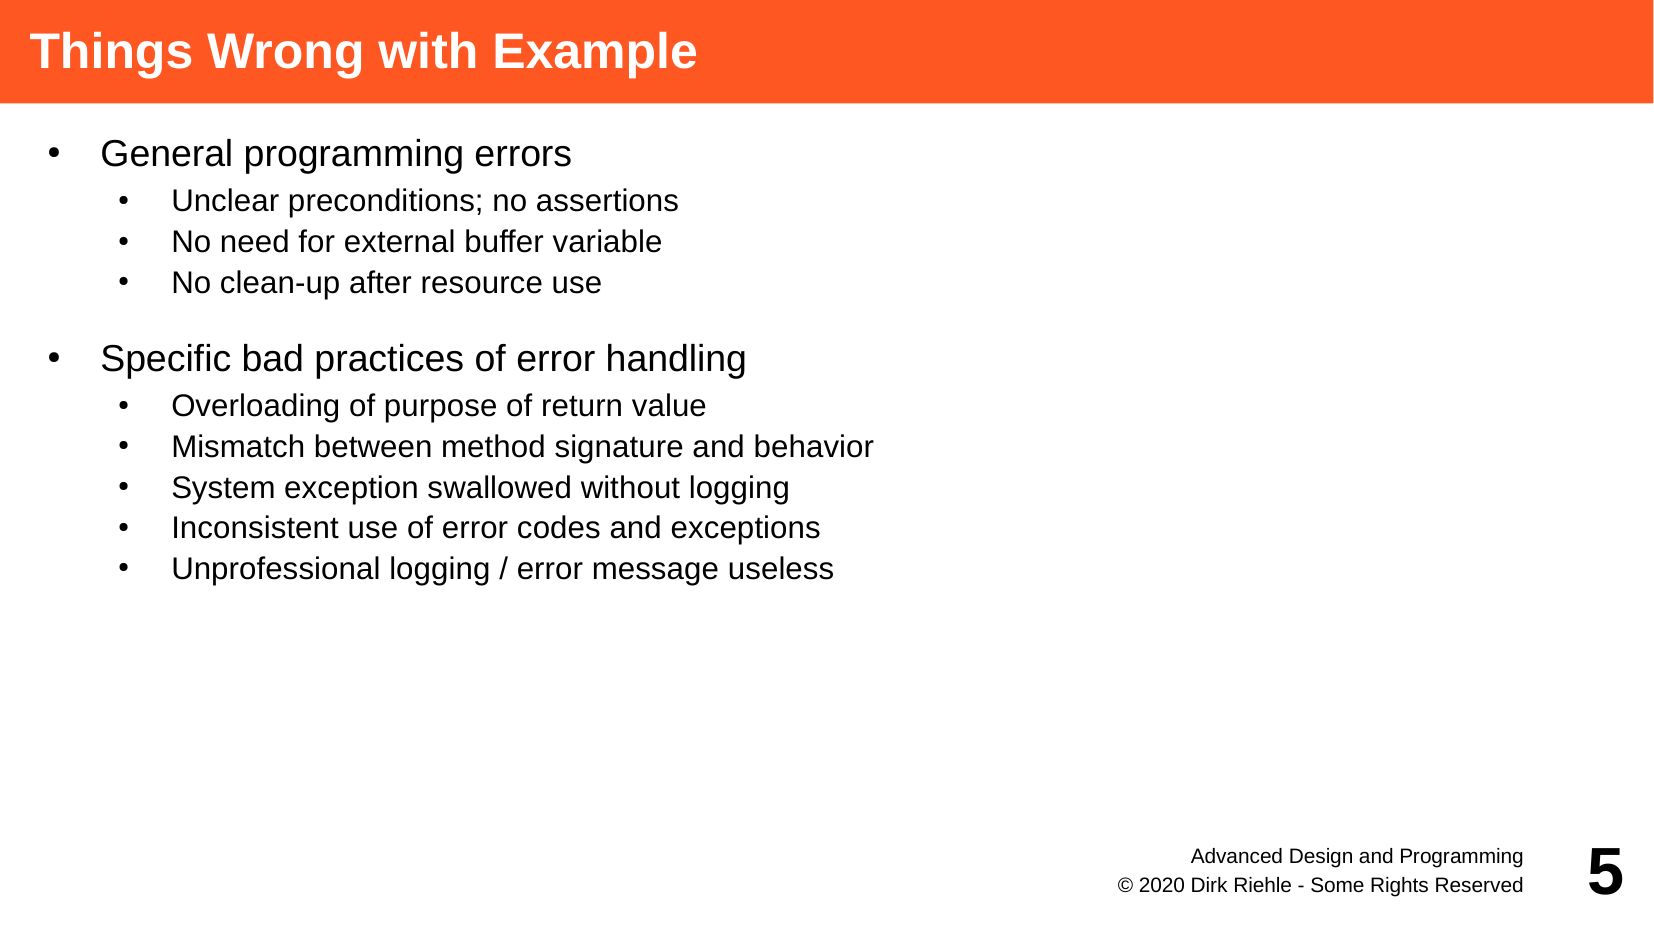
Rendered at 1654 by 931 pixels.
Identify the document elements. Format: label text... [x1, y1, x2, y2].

list General programming errors Unclear preconditions; no assertions No need for external buffer variable No clean-up after resource use Specific bad practices of error handling Overloading of purpose of return value Mismatch between method signature and behavior System exception swallowed without logging Inconsistent use of error codes and exceptions Unprofessional logging / error message useless [29, 132, 1625, 813]
title Things Wrong with Example [0, 0, 1654, 104]
